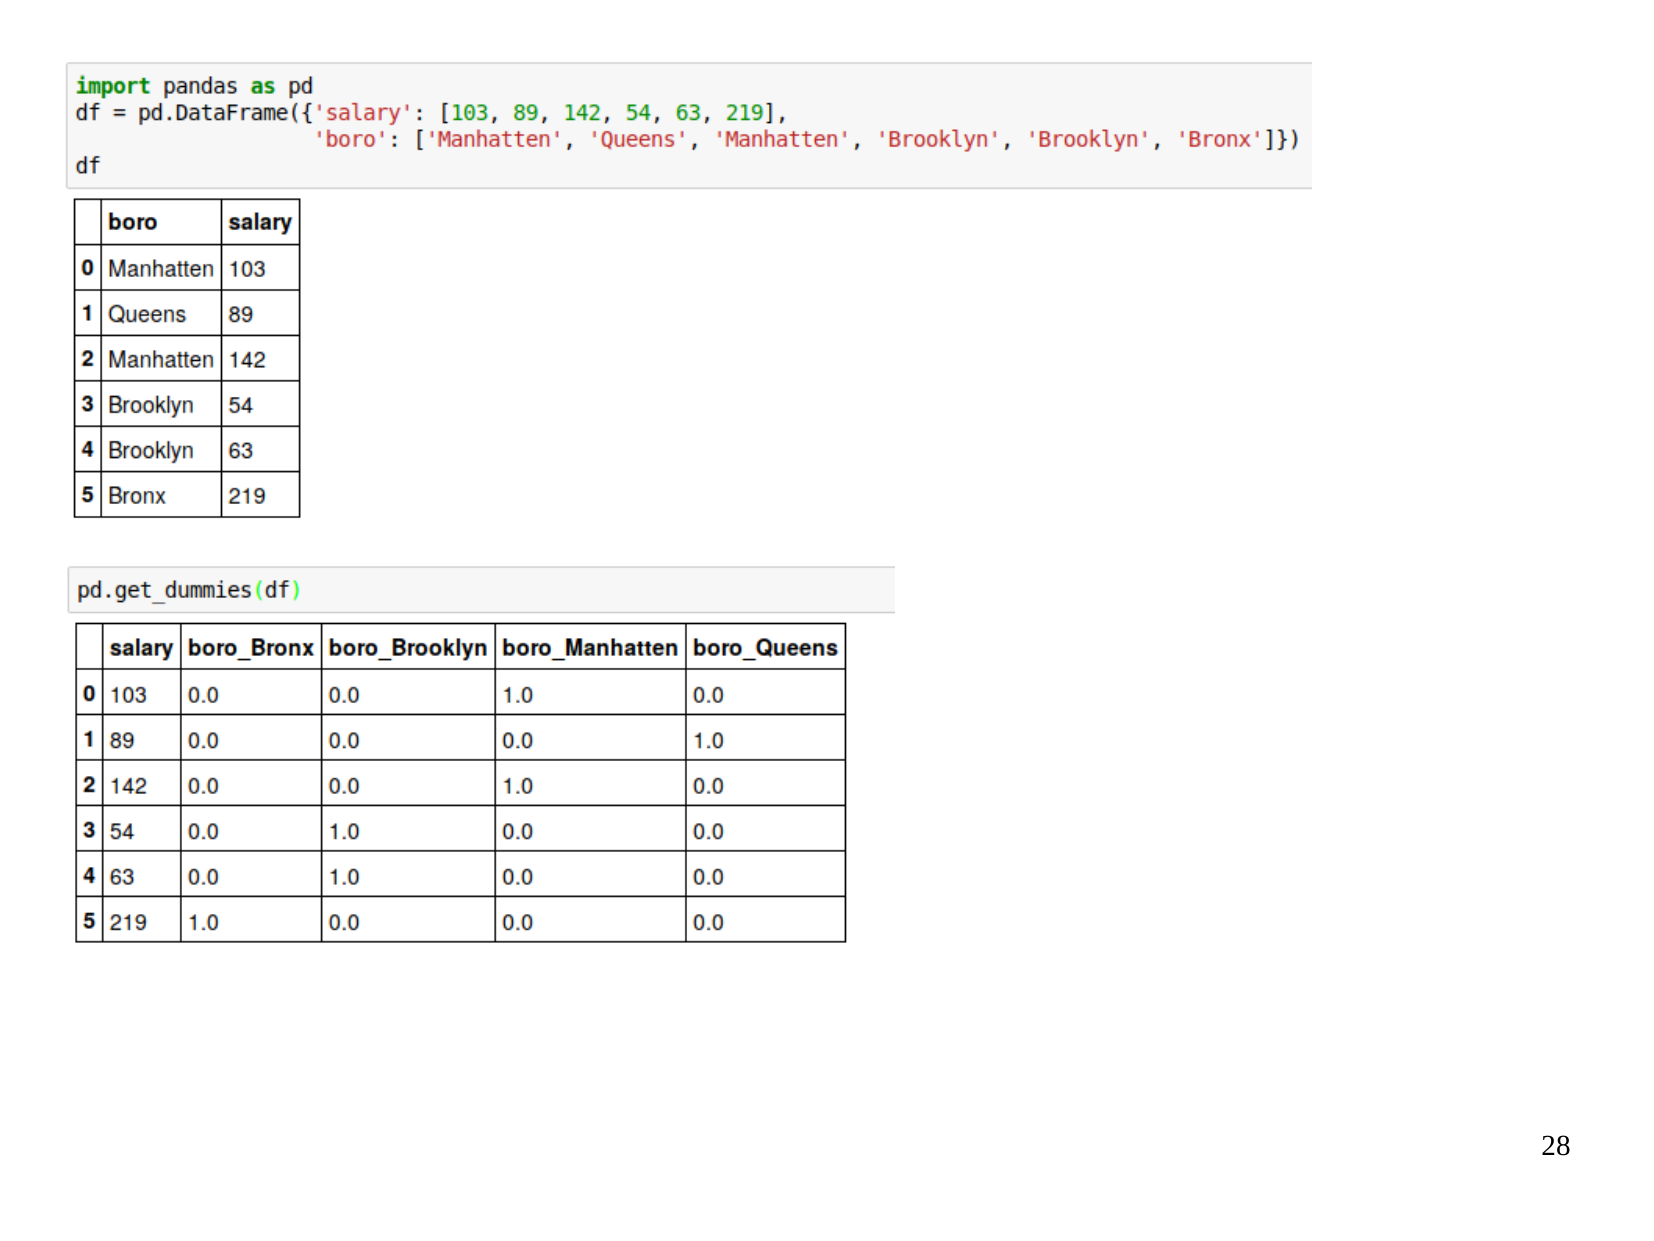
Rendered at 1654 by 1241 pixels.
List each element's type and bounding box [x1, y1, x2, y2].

picture [60, 554, 895, 957]
picture [60, 50, 1312, 541]
